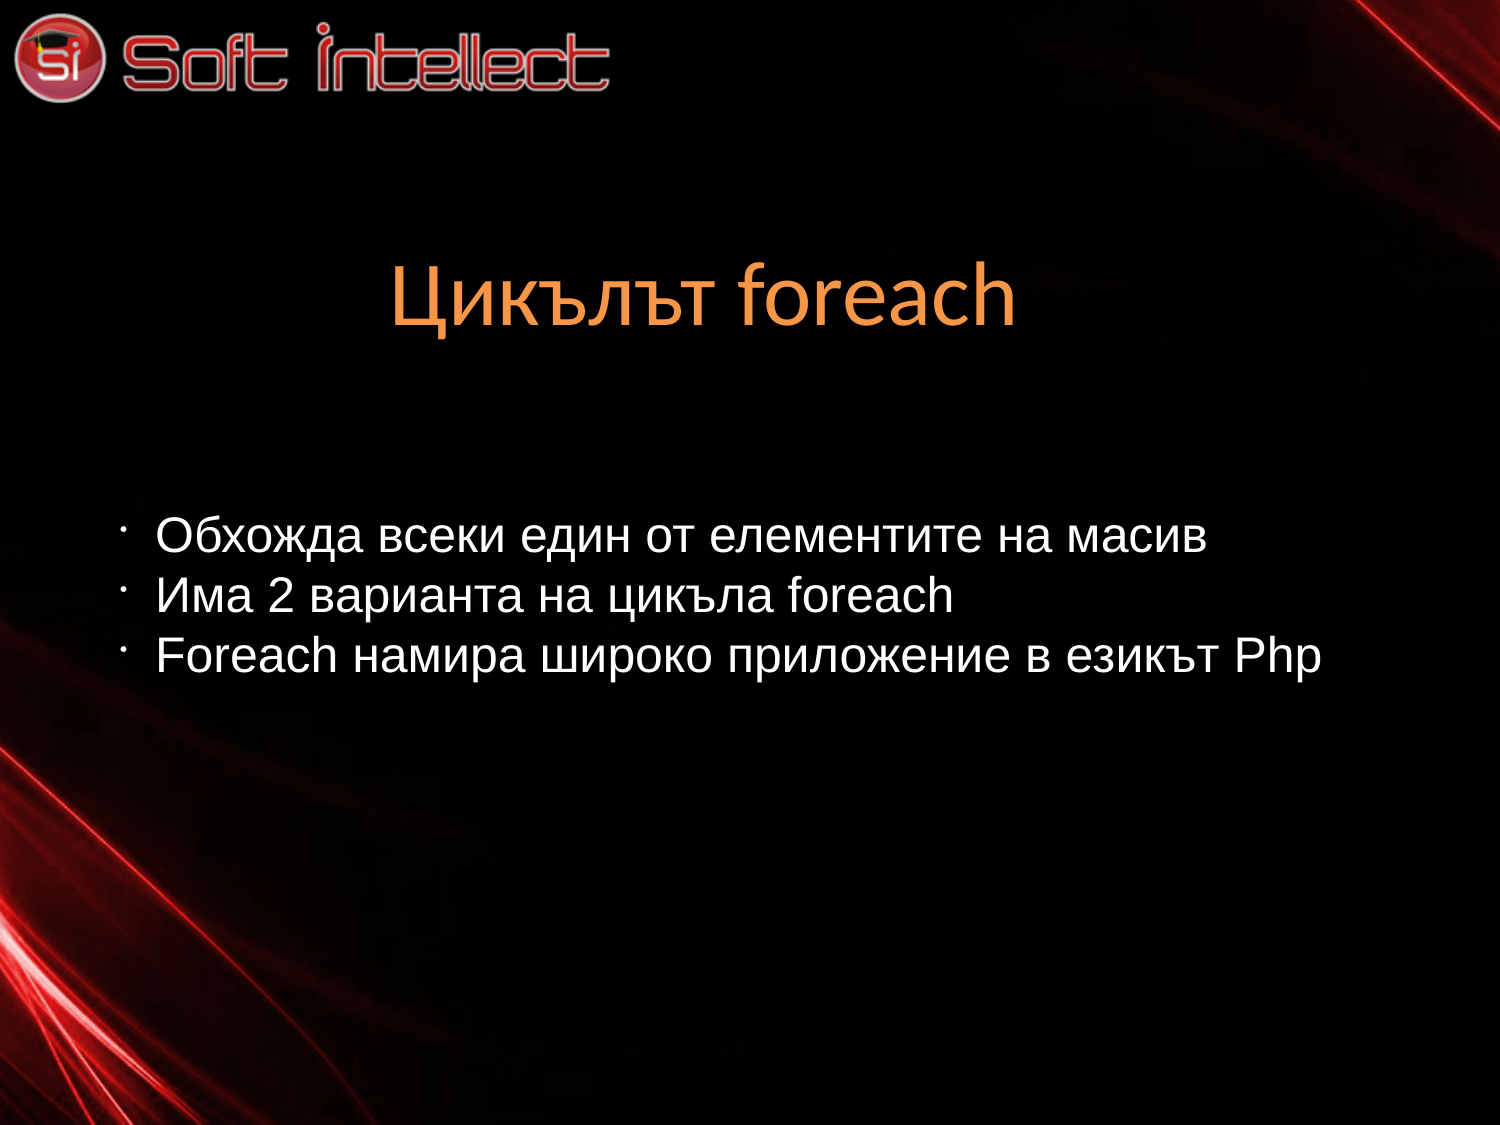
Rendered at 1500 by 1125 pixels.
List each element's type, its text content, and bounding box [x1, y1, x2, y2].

picture [0, 0, 1500, 1125]
text_box Цикълът foreach [29, 195, 1380, 382]
text_box Обхожда всеки един от елементите на масив Има 2 варианта на цикъла foreach Foreach намира широко приложение в езикът Php [104, 495, 1470, 825]
